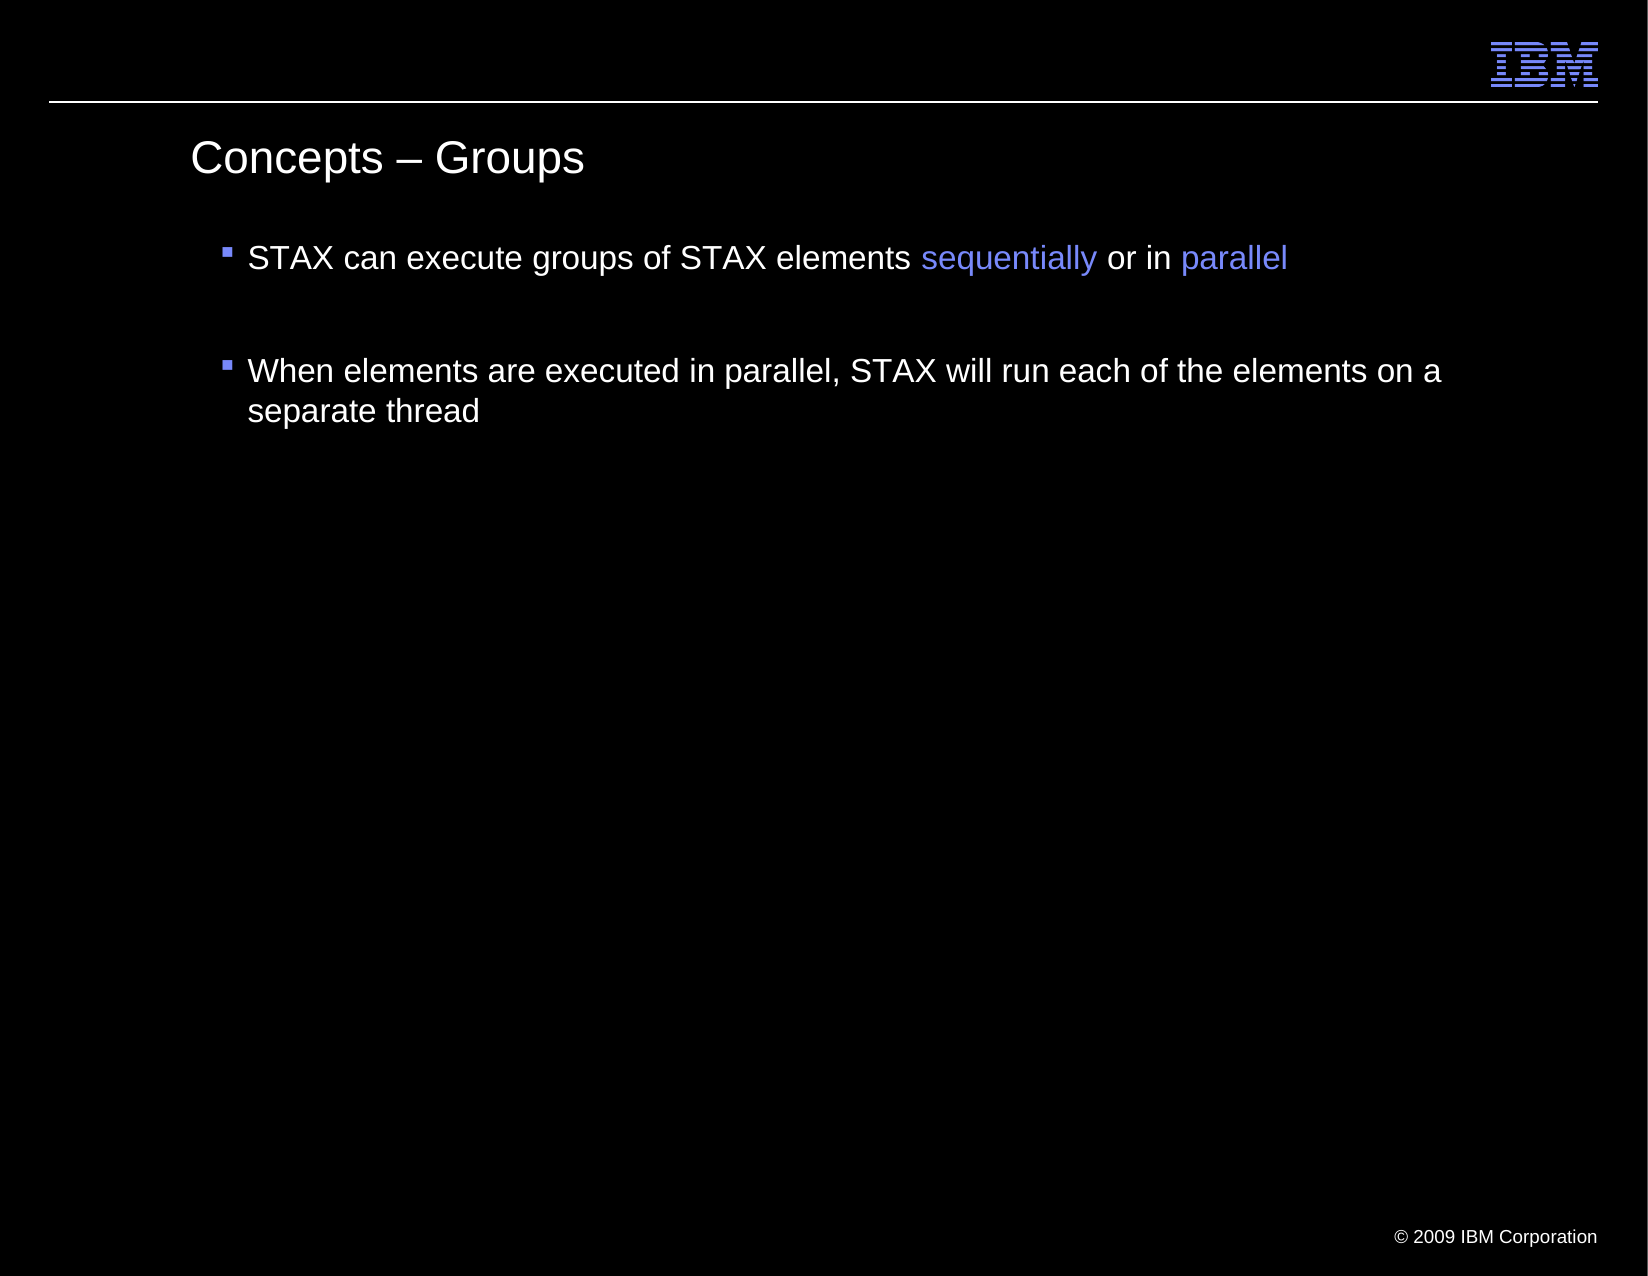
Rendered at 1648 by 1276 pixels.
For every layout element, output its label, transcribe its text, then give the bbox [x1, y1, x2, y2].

picture [1491, 42, 1598, 87]
title Concepts – Groups [173, 125, 1648, 219]
text_box STAX can execute groups of STAX elements sequentially or in parallel When elements are executed in parallel, STAX will run each of the elements on a separate thread [219, 236, 1570, 430]
